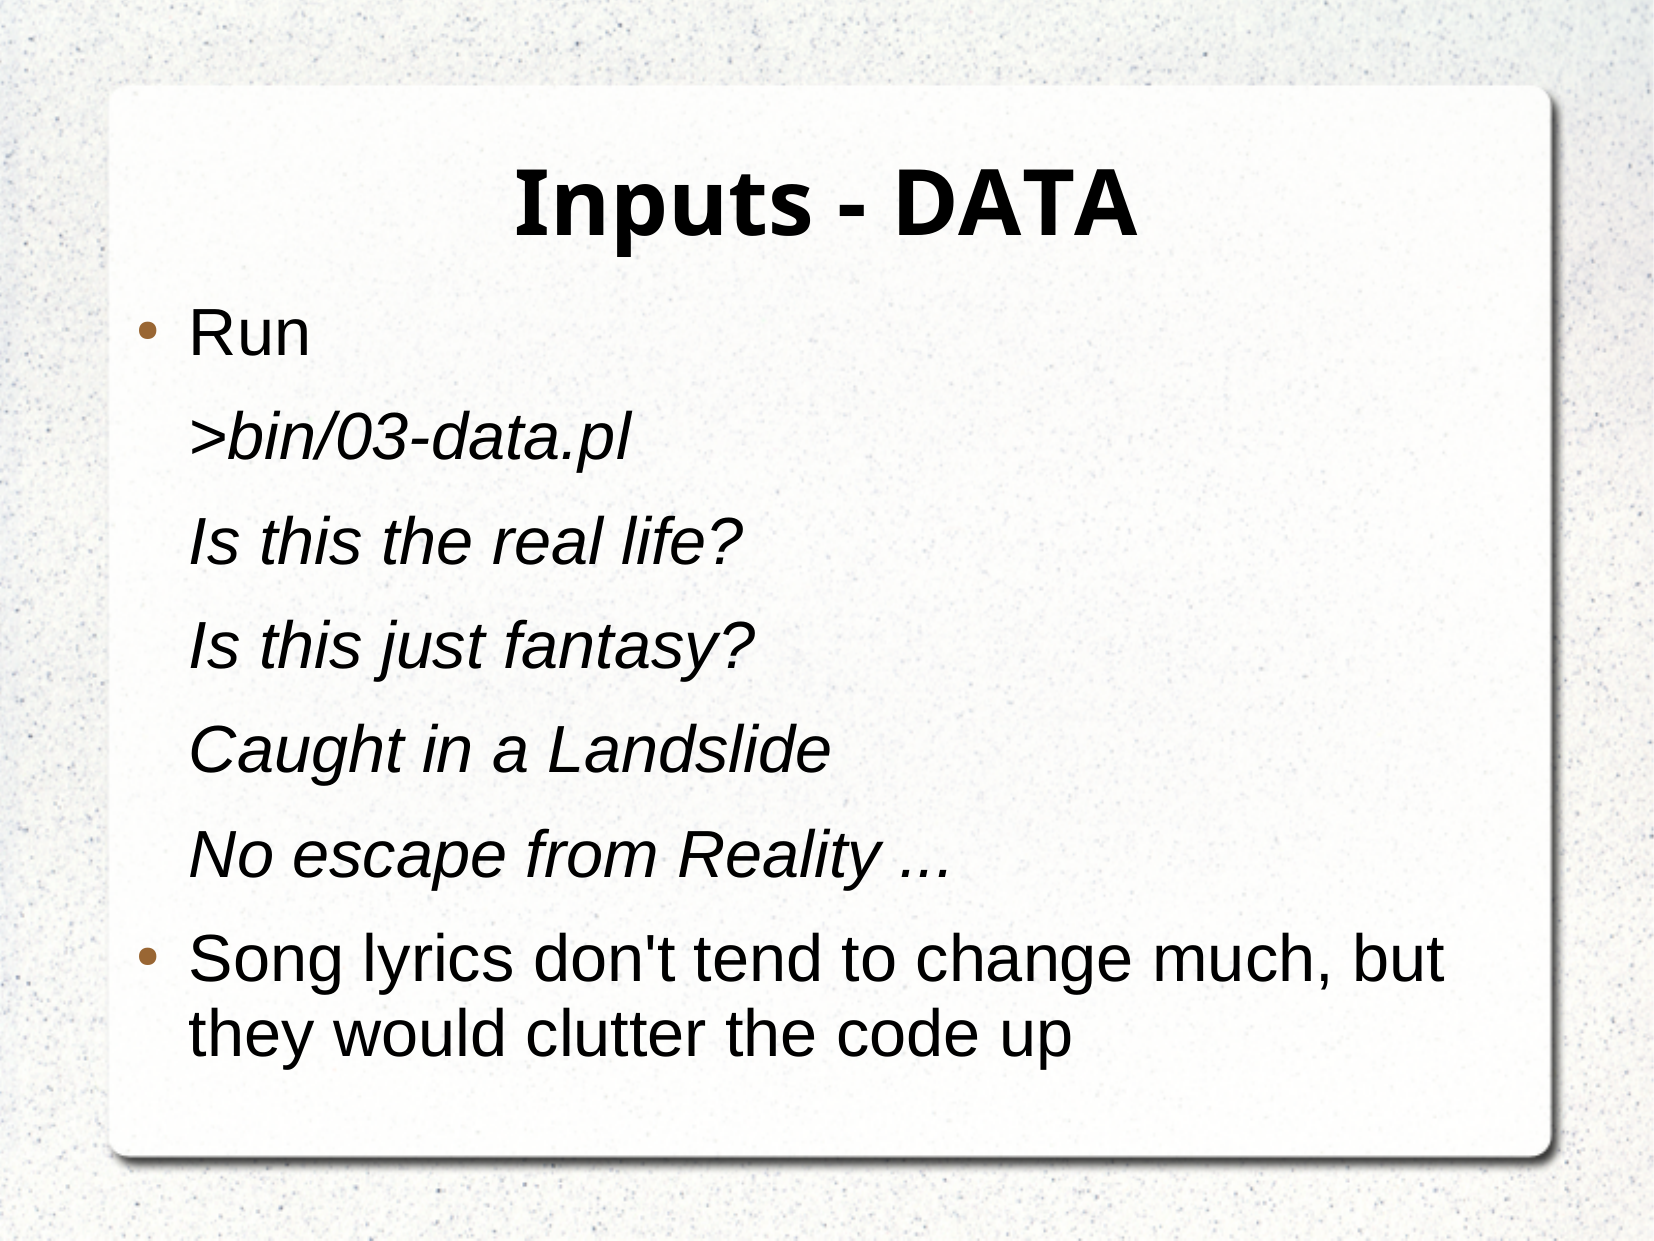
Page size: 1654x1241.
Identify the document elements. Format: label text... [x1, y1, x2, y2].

list Run >bin/03-data.pl Is this the real life? Is this just fantasy? Caught in a Landslide No escape from Reality ... Song lyrics don't tend to change much, but they would clutter the code up [118, 295, 1477, 1069]
picture [0, 0, 1654, 1241]
title Inputs - DATA [118, 96, 1536, 304]
